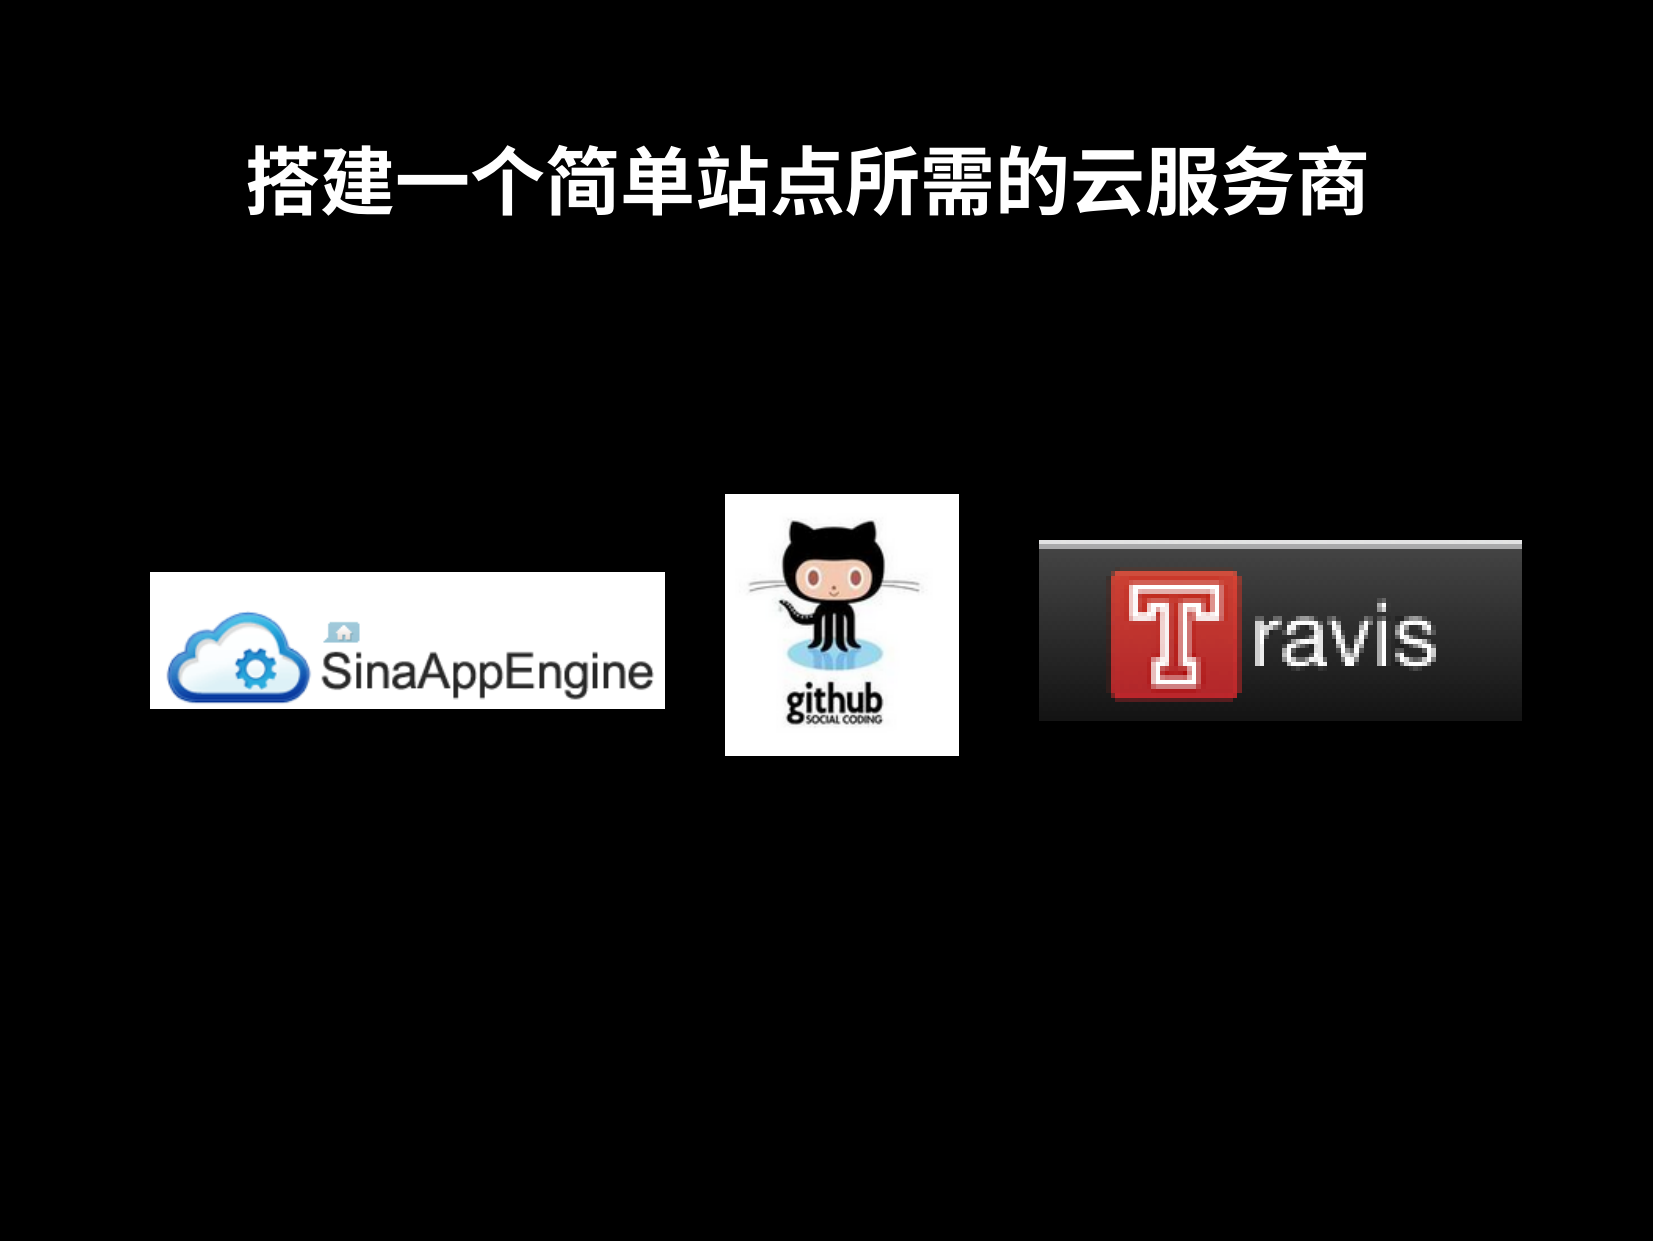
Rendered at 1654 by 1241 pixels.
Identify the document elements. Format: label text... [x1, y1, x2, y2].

picture [725, 494, 959, 756]
picture [150, 572, 665, 709]
picture [1039, 540, 1522, 721]
text_box 搭建一个简单站点所需的云服务商 [94, 115, 1521, 230]
